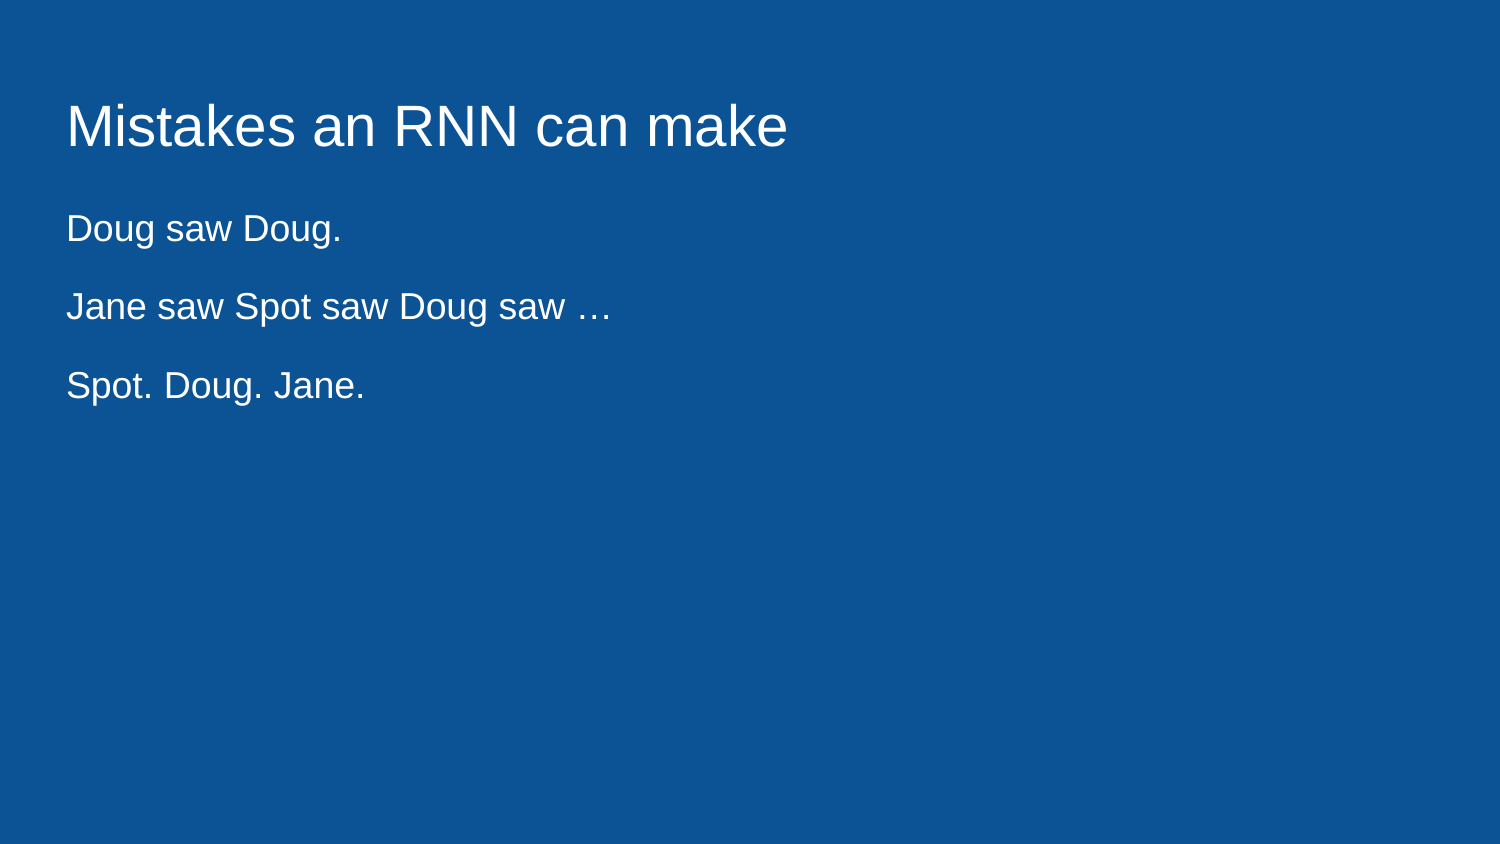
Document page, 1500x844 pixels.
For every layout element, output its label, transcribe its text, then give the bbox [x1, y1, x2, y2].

list Doug saw Doug. Jane saw Spot saw Doug saw … Spot. Doug. Jane. [51, 189, 1449, 750]
title Mistakes an RNN can make [51, 72, 1449, 167]
